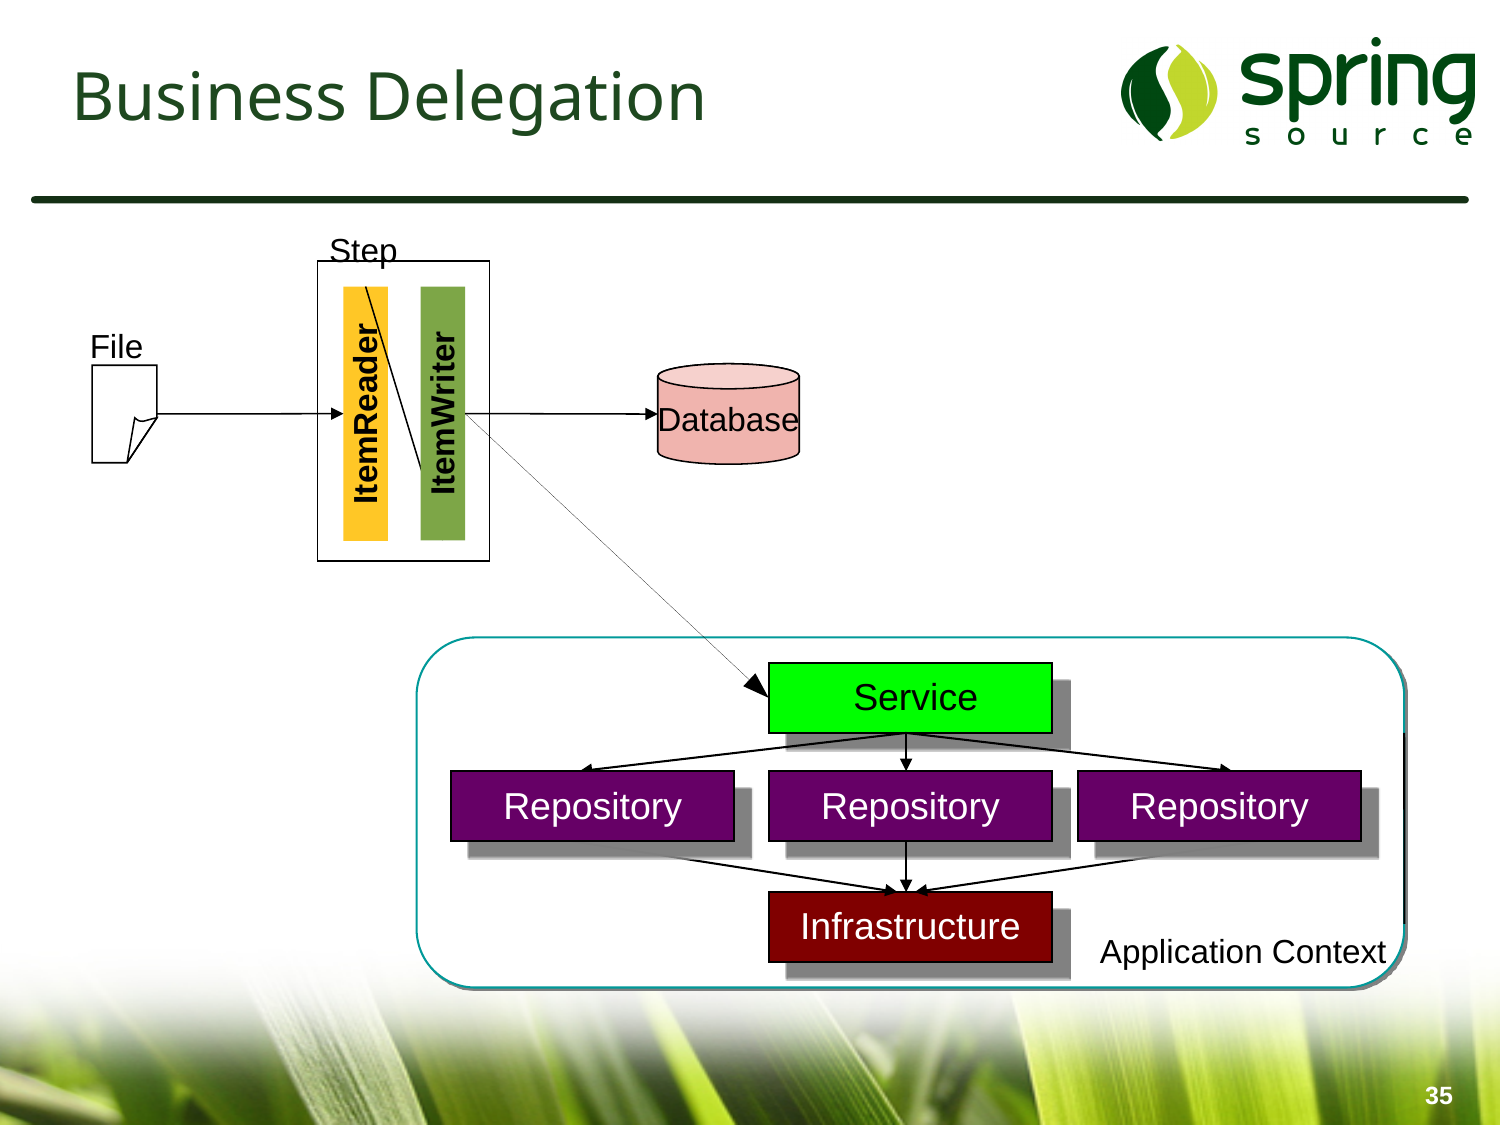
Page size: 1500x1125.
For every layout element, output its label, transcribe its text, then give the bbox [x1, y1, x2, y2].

title Business Delegation [56, 13, 1089, 176]
text_box Application Context [590, 735, 905, 892]
text_box ItemReader [367, 286, 388, 354]
text_box Repository [1077, 771, 1362, 842]
text_box Service [768, 662, 1053, 733]
text_box Step [314, 224, 418, 278]
text_box Application Context [907, 735, 1238, 892]
text_box Repository [450, 771, 735, 842]
text_box ItemWriter [420, 286, 466, 541]
picture [0, 944, 1500, 1125]
picture [1121, 37, 1475, 145]
text_box File [75, 320, 159, 374]
text_box Application Context [416, 637, 1405, 988]
text_box Database [657, 377, 800, 465]
text_box ItemReader [343, 286, 388, 541]
text_box Infrastructure [768, 892, 1053, 963]
text_box Repository [768, 771, 1053, 842]
